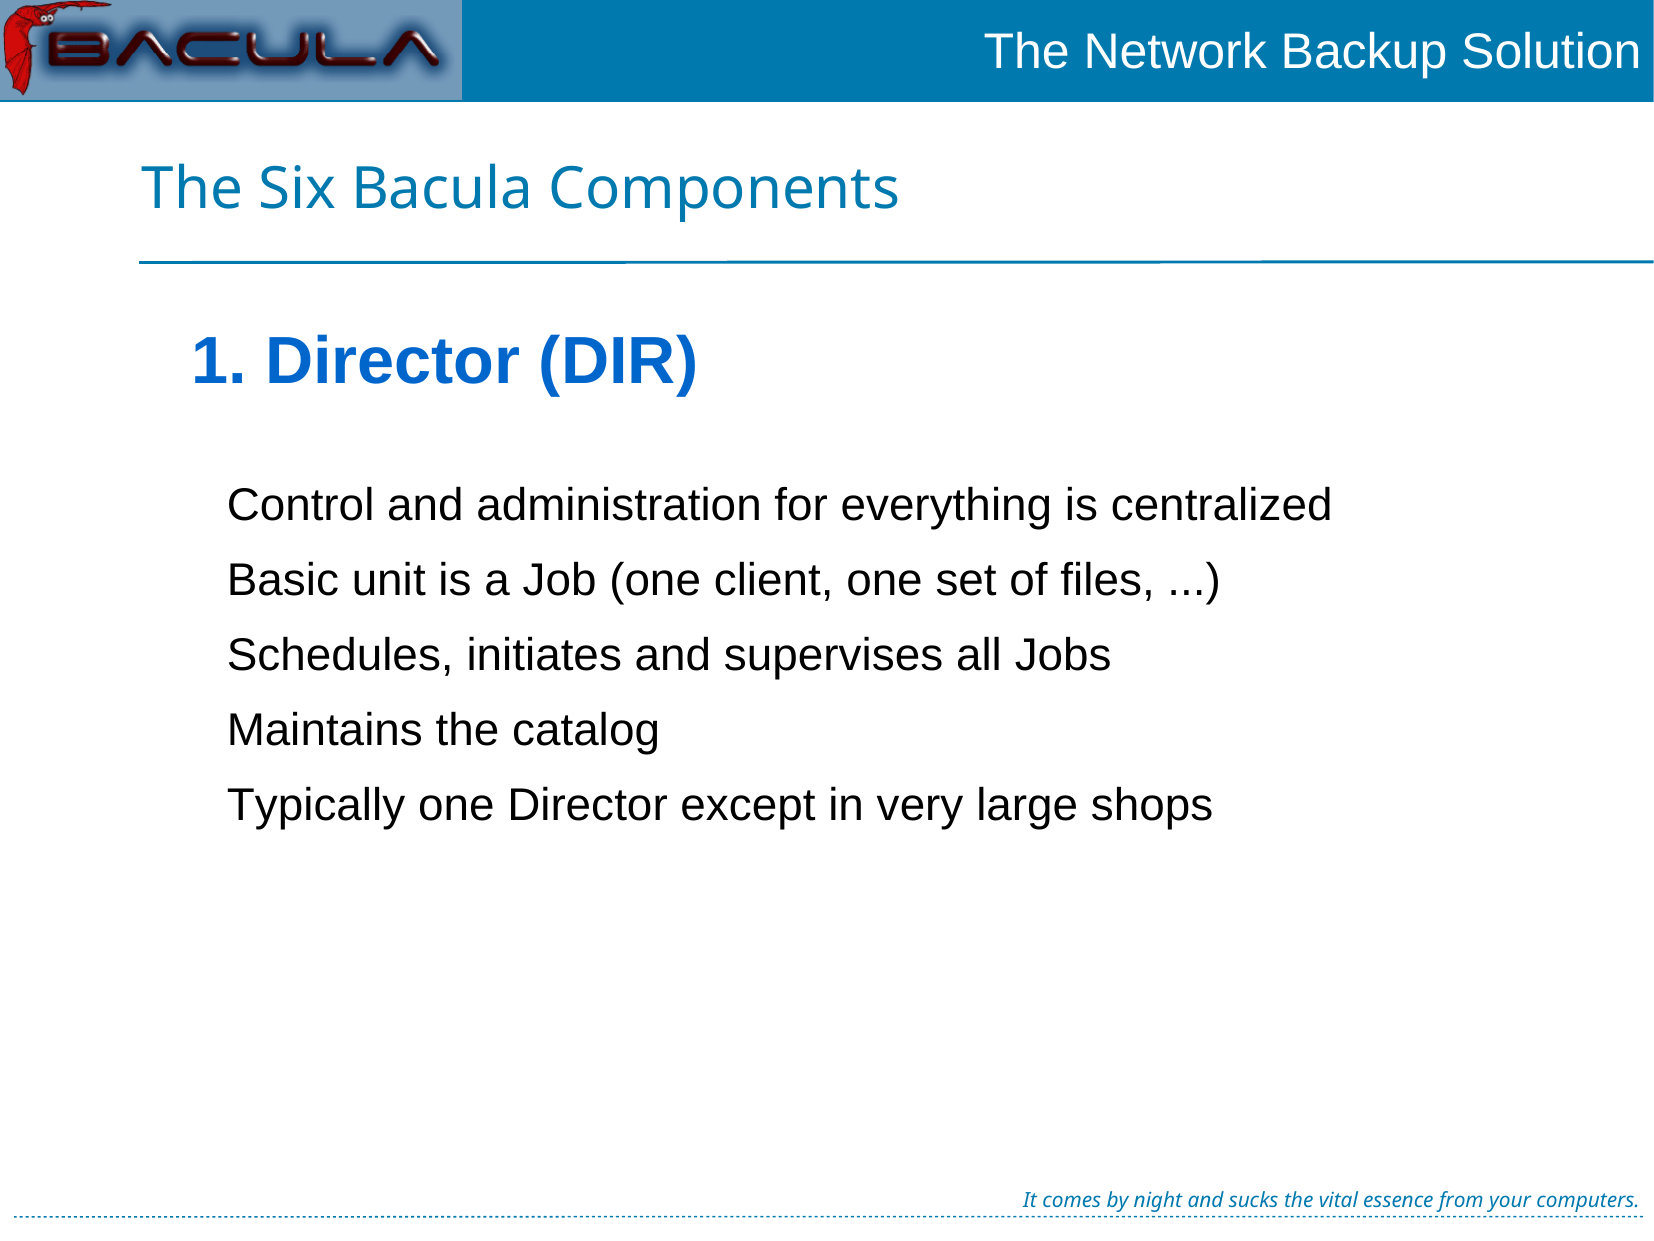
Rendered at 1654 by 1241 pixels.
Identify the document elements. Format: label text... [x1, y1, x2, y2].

title The Six Bacula Components [141, 112, 1501, 226]
list 1. Director (DIR) Control and administration for everything is centralized Basic unit is a Job (one client, one set of files, ...) Schedules, initiates and supervises all Jobs Maintains the catalog Typically one Director except in very large shops [132, 323, 1526, 1075]
picture [0, 0, 461, 99]
